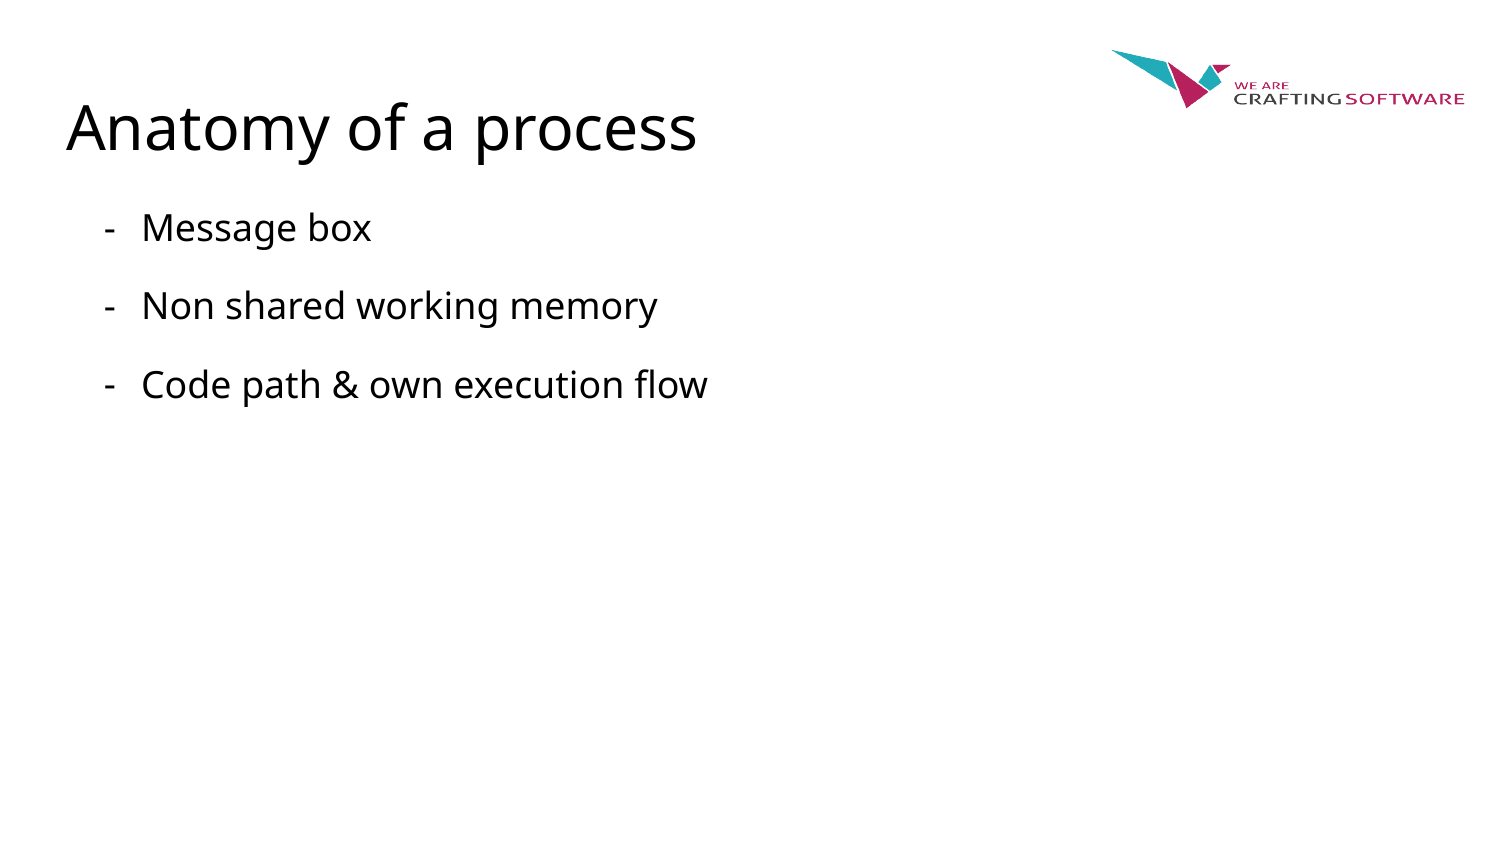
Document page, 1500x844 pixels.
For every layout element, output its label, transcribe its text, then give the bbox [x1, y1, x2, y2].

picture [1094, 0, 1481, 163]
title Anatomy of a process [51, 72, 1449, 167]
list Message box Non shared working memory Code path & own execution flow [51, 189, 1449, 750]
